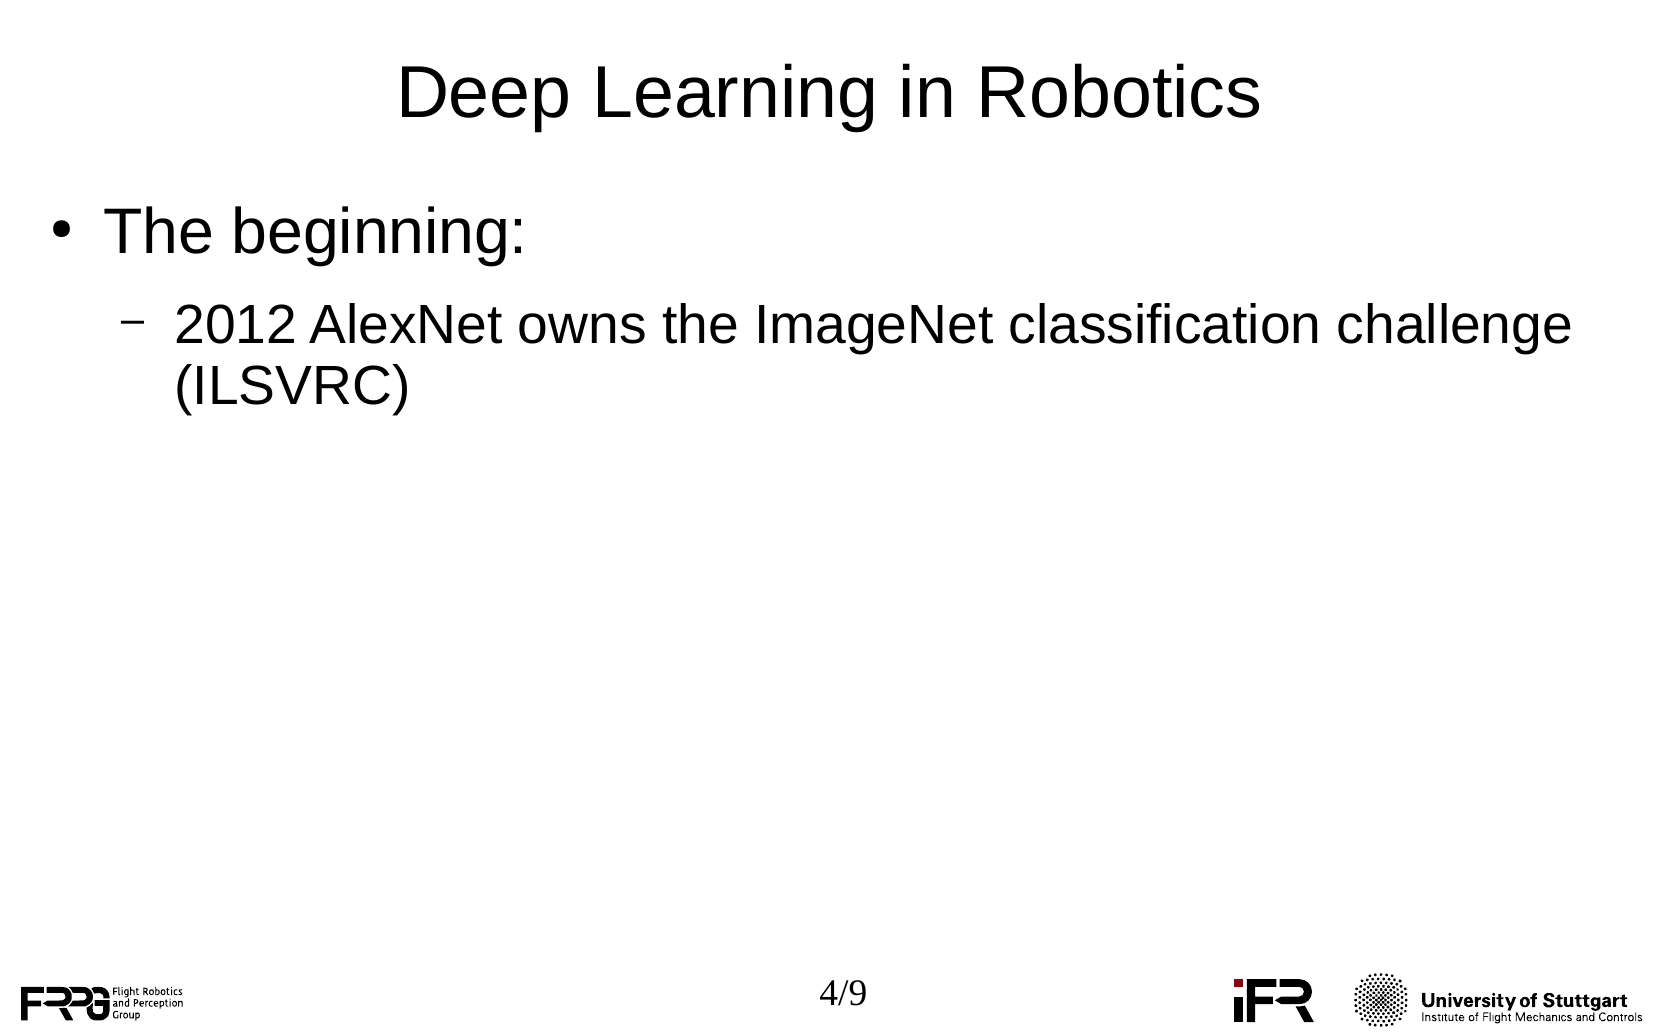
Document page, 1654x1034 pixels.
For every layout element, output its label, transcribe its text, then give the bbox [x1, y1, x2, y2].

title Deep Learning in Robotics [32, 21, 1628, 163]
list The beginning: 2012 AlexNet owns the ImageNet classification challenge (ILSVRC) [32, 195, 1628, 956]
